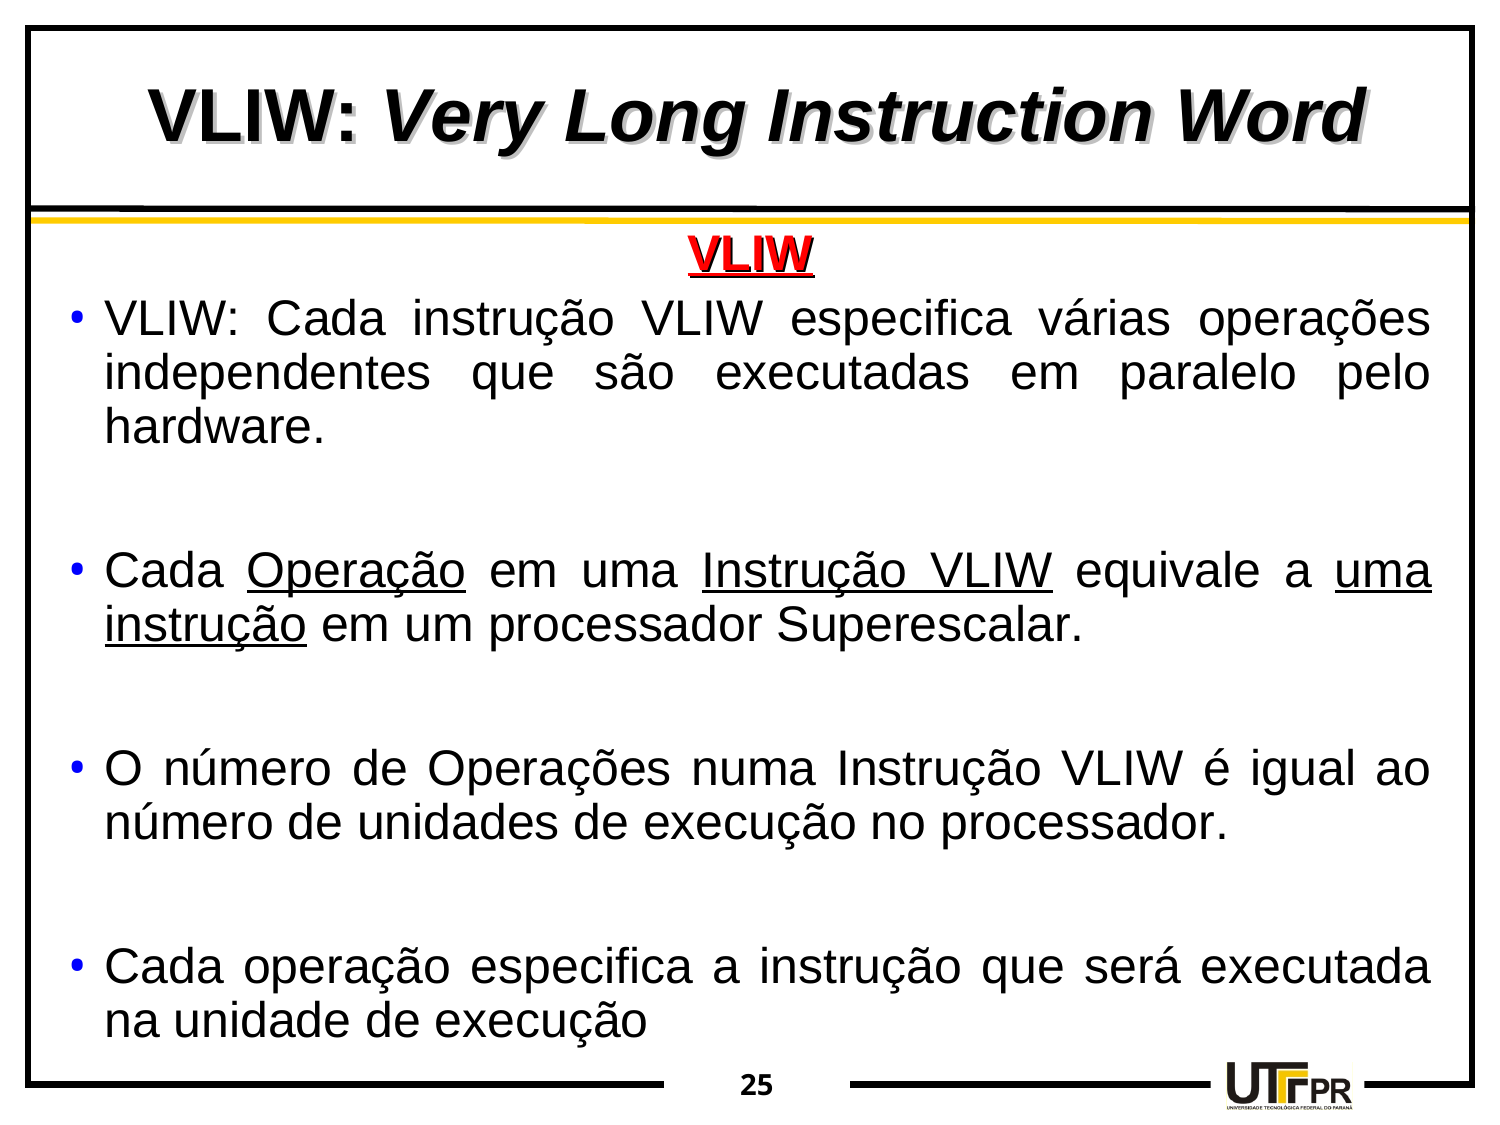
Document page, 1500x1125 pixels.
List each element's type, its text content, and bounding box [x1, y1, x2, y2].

text_box VLIW VLIW: Cada instrução VLIW especifica várias operações independentes que são executadas em paralelo pelo hardware. Cada Operação em uma Instrução VLIW equivale a uma instrução em um processador Superescalar. O número de Operações numa Instrução VLIW é igual ao número de unidades de execução no processador. Cada operação especifica a instrução que será executada na unidade de execução [53, 219, 1447, 1059]
picture [1226, 1062, 1353, 1110]
title VLIW: Very Long Instruction Word [96, 73, 1419, 168]
